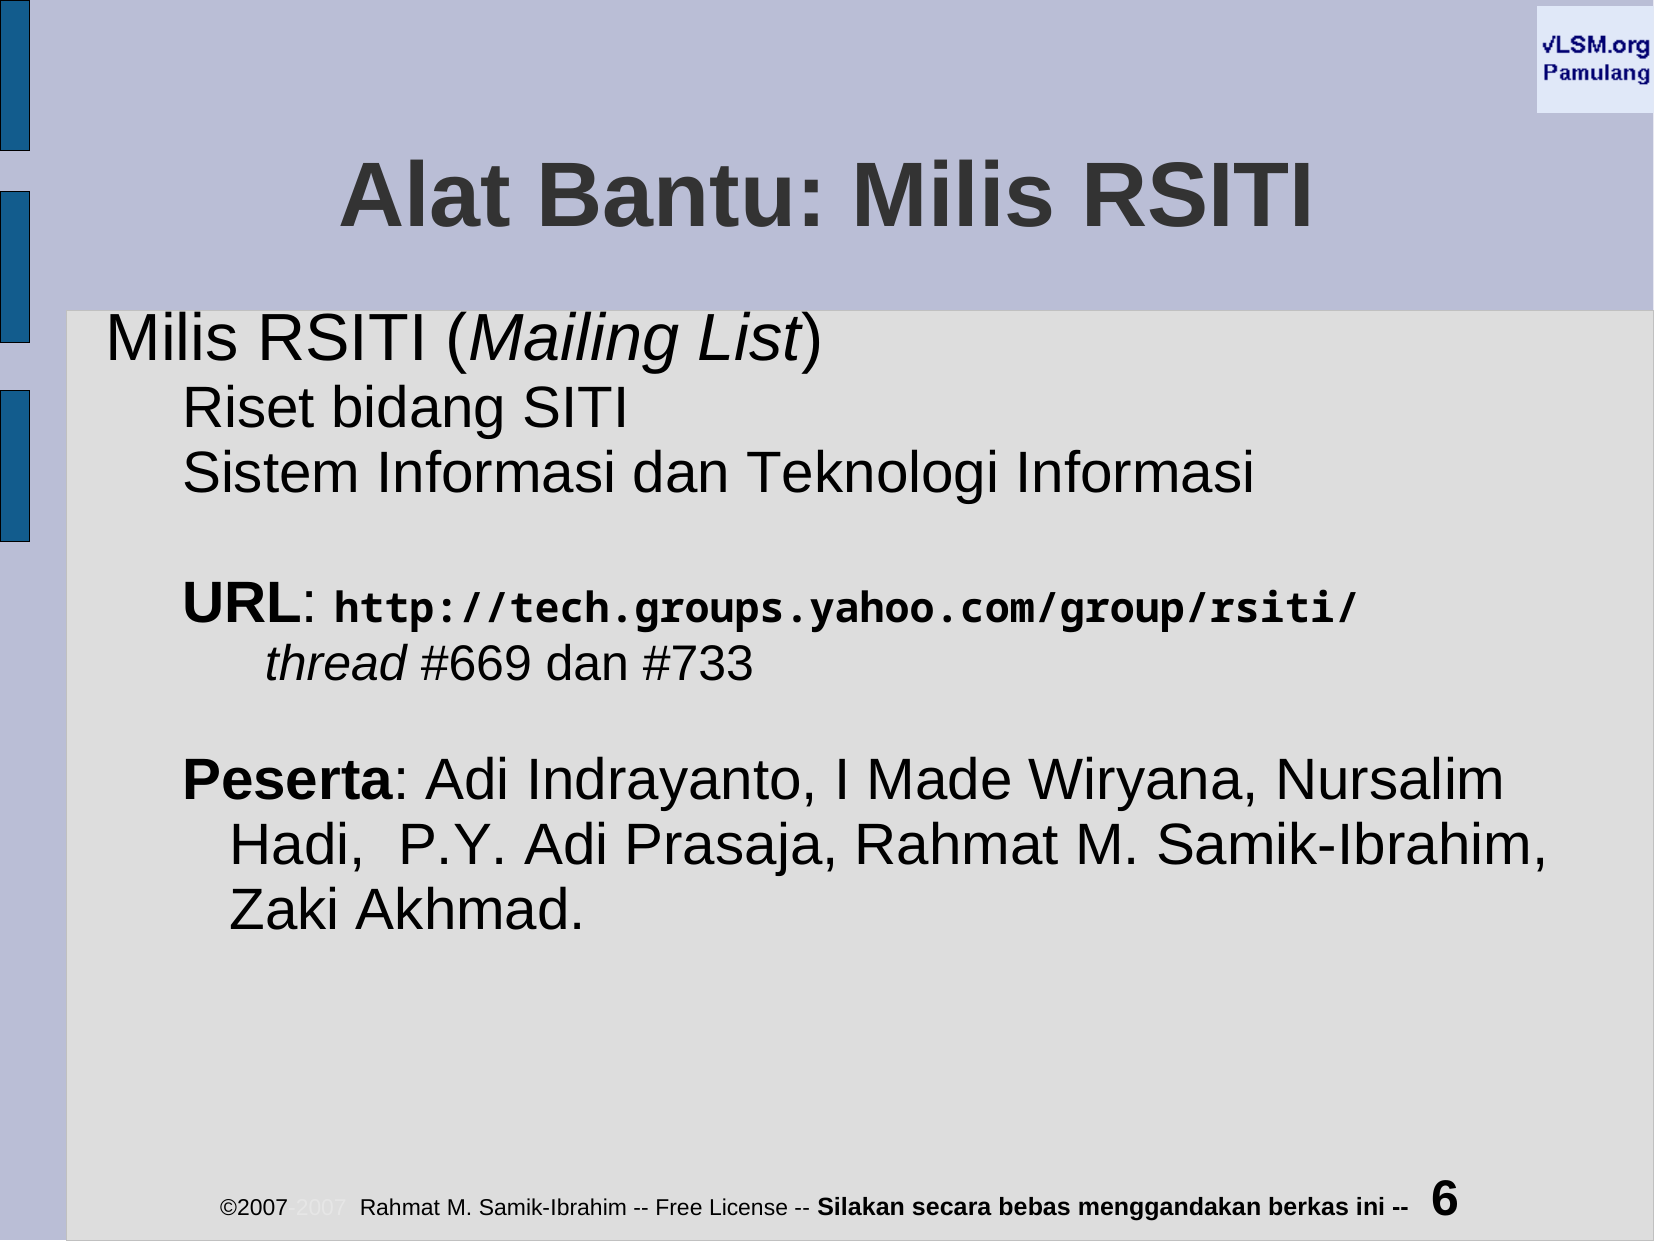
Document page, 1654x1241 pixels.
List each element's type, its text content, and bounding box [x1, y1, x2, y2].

list Milis RSITI (Mailing List) Riset bidang SITI Sistem Informasi dan Teknologi Informasi URL: http://tech.groups.yahoo.com/group/rsiti/ thread #669 dan #733 Peserta: Adi Indrayanto, I Made Wiryana, Nursalim Hadi, P.Y. Adi Prasaja, Rahmat M. Samik-Ibrahim, Zaki Akhmad. [87, 300, 1613, 1067]
title Alat Bantu: Milis RSITI [121, 98, 1534, 291]
picture [1537, 6, 1654, 113]
